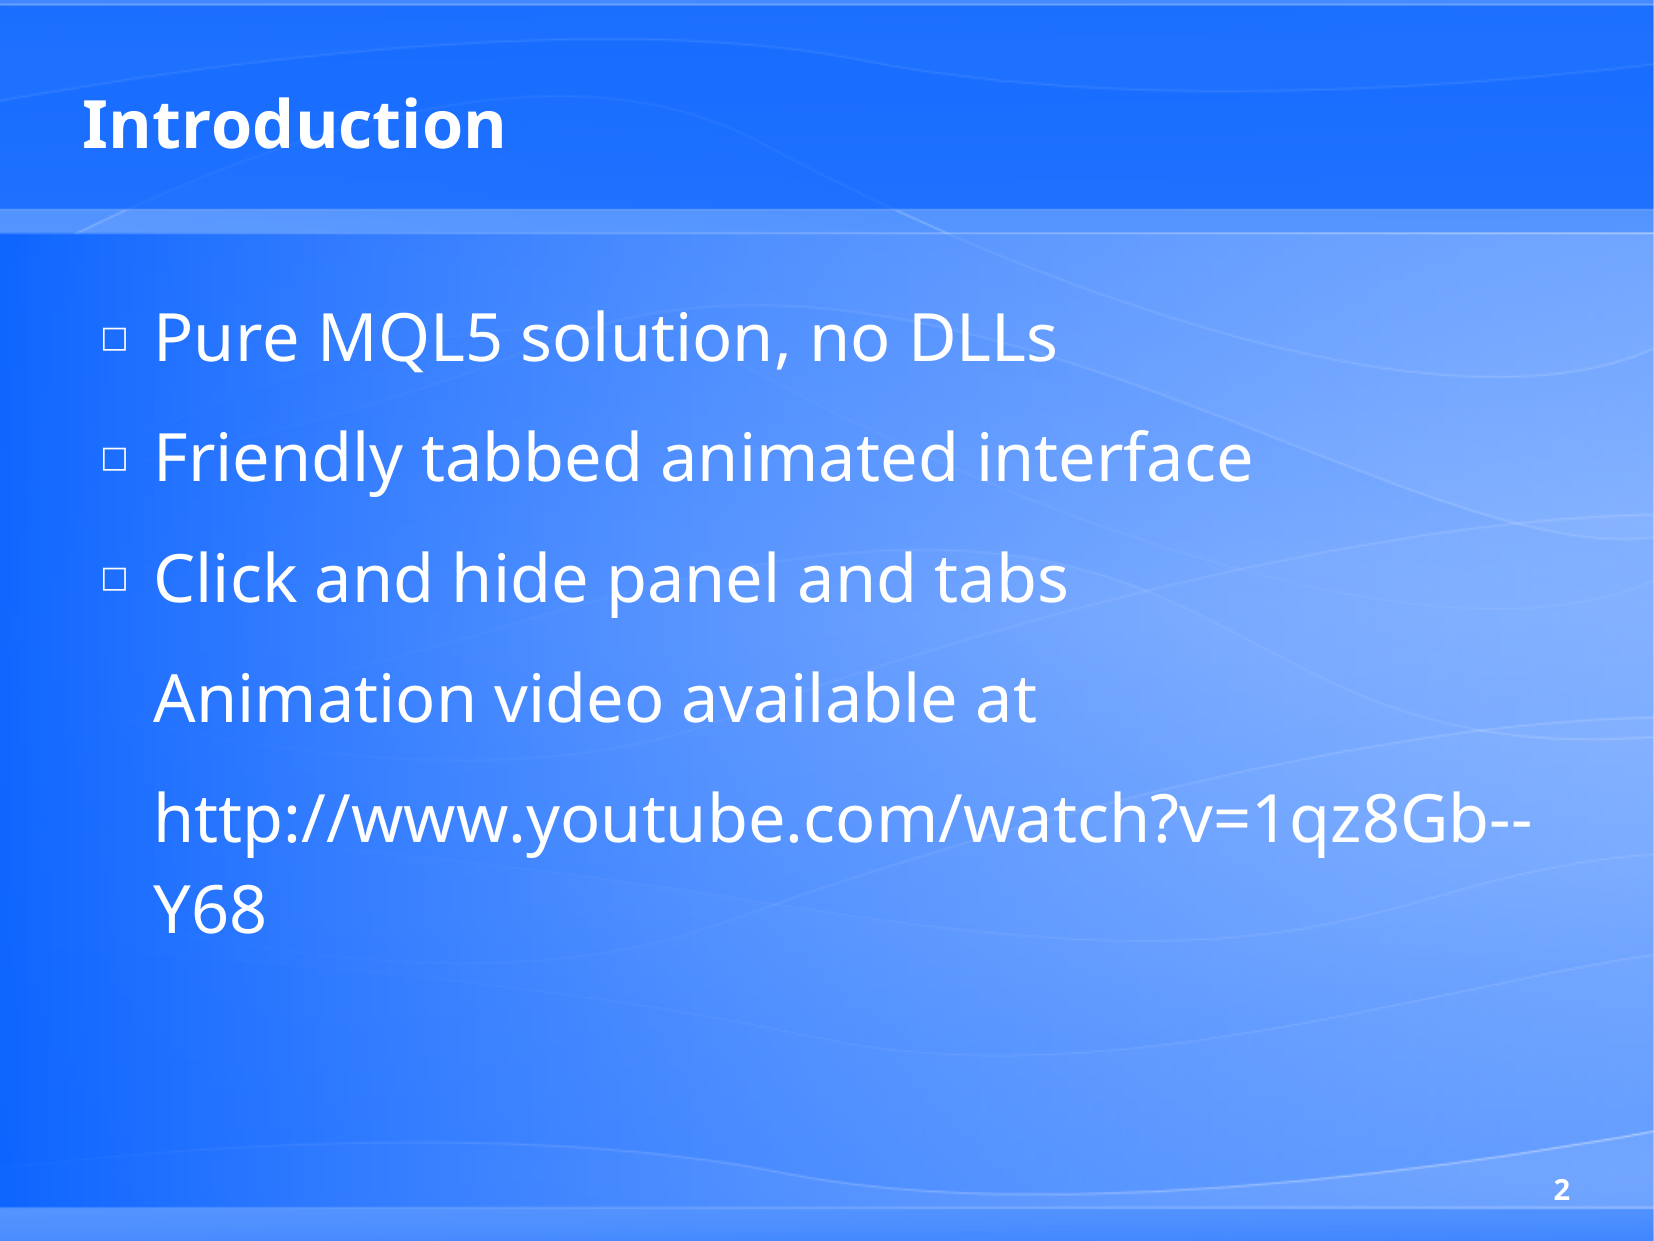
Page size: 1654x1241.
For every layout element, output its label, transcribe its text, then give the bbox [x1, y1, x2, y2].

list Pure MQL5 solution, no DLLs Friendly tabbed animated interface Click and hide panel and tabs Animation video available at http://www.youtube.com/watch?v=1qz8Gb--Y68 [82, 290, 1571, 1123]
picture [0, 0, 1654, 1241]
title Introduction [23, 8, 1625, 237]
